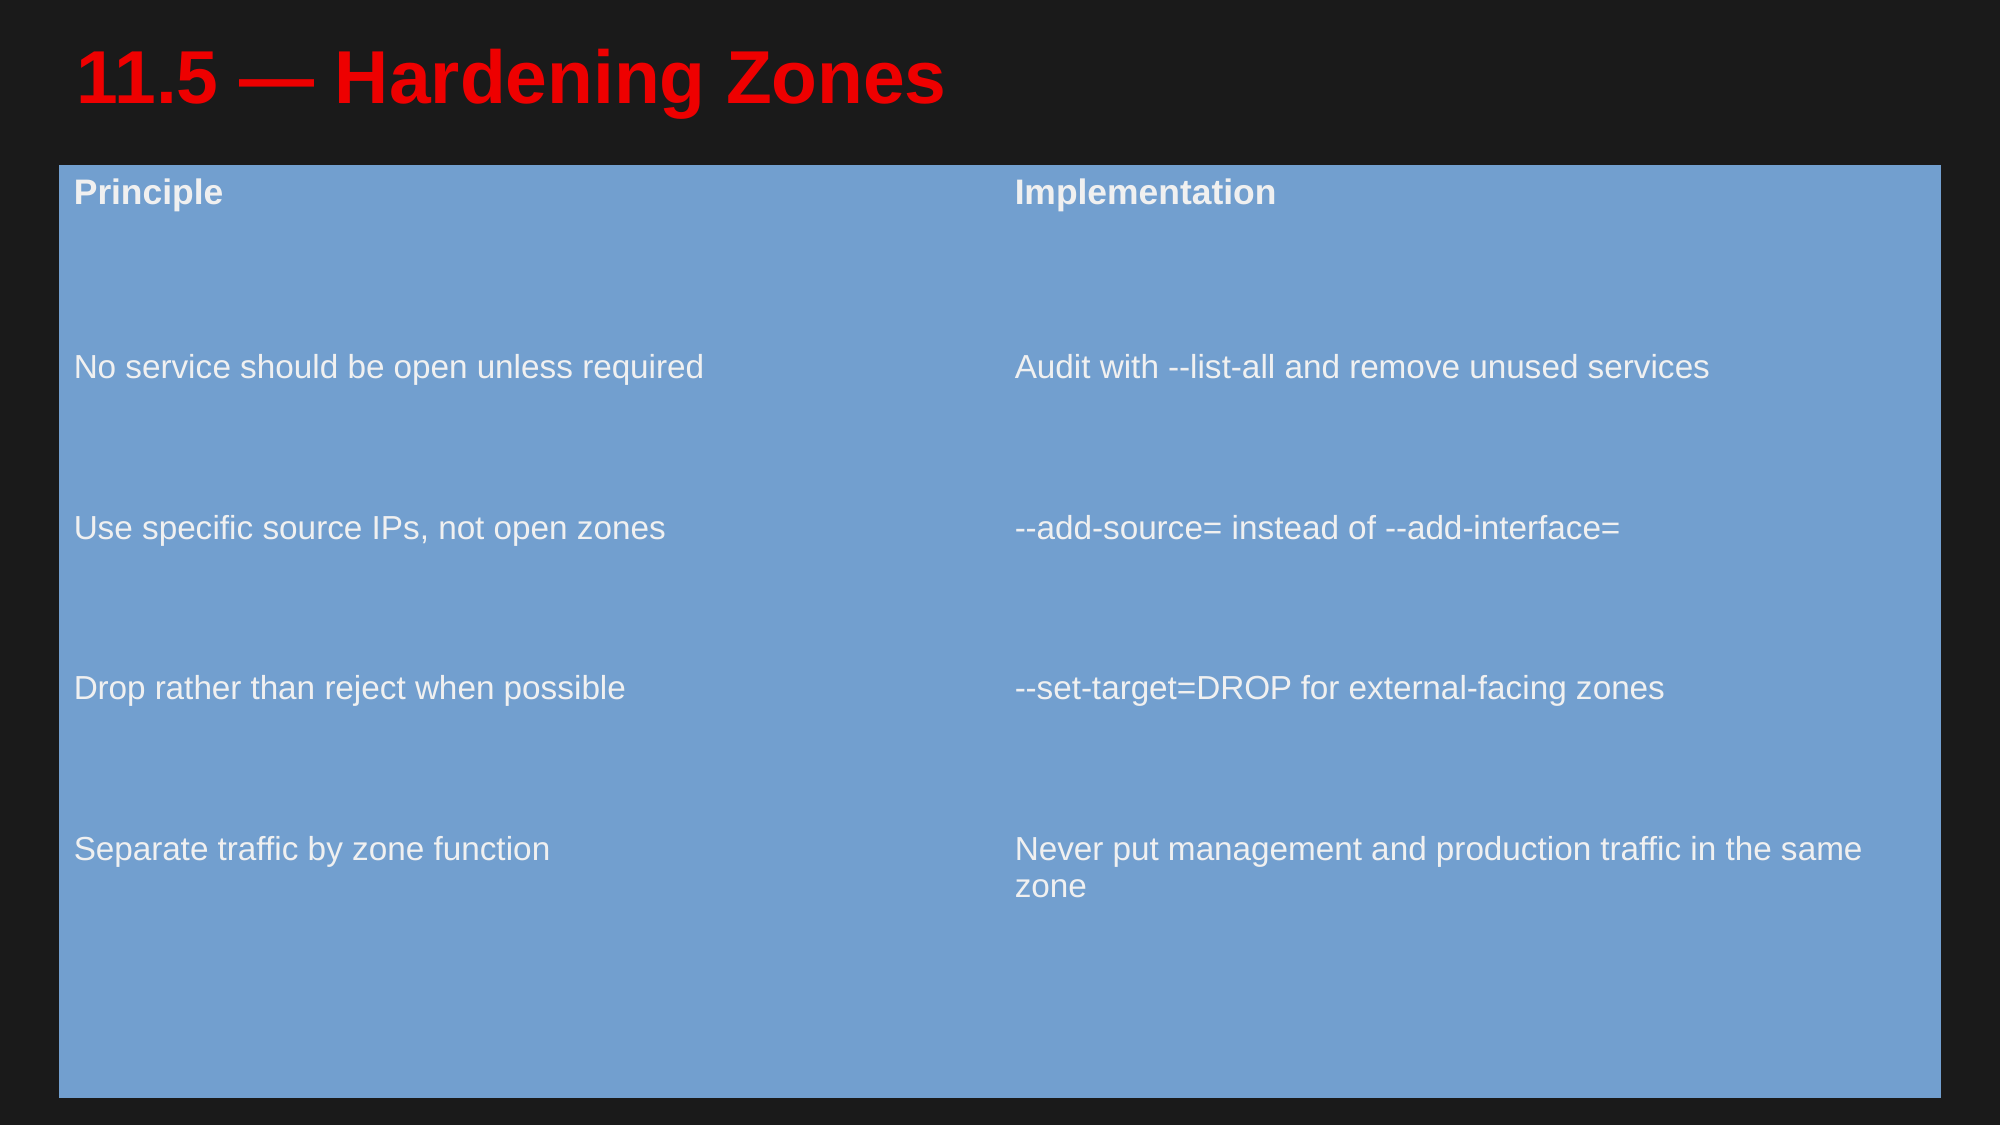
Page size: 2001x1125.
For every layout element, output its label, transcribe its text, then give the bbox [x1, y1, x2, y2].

text_box 11.5 — Hardening Zones [59, 23, 1942, 142]
table_header Principle [59, 165, 1000, 341]
table_cell --add-source= instead of --add-interface= [1000, 502, 1941, 662]
table_cell Never put management and production traffic in the same zone [1000, 823, 1941, 1098]
table_cell Separate traffic by zone function [59, 823, 1000, 1098]
table_cell Audit with --list-all and remove unused services [1000, 341, 1941, 502]
table_cell Use specific source IPs, not open zones [59, 502, 1000, 662]
table_header Implementation [1000, 165, 1941, 341]
table_cell Drop rather than reject when possible [59, 662, 1000, 823]
table_cell --set-target=DROP for external-facing zones [1000, 662, 1941, 823]
table_cell No service should be open unless required [59, 341, 1000, 502]
